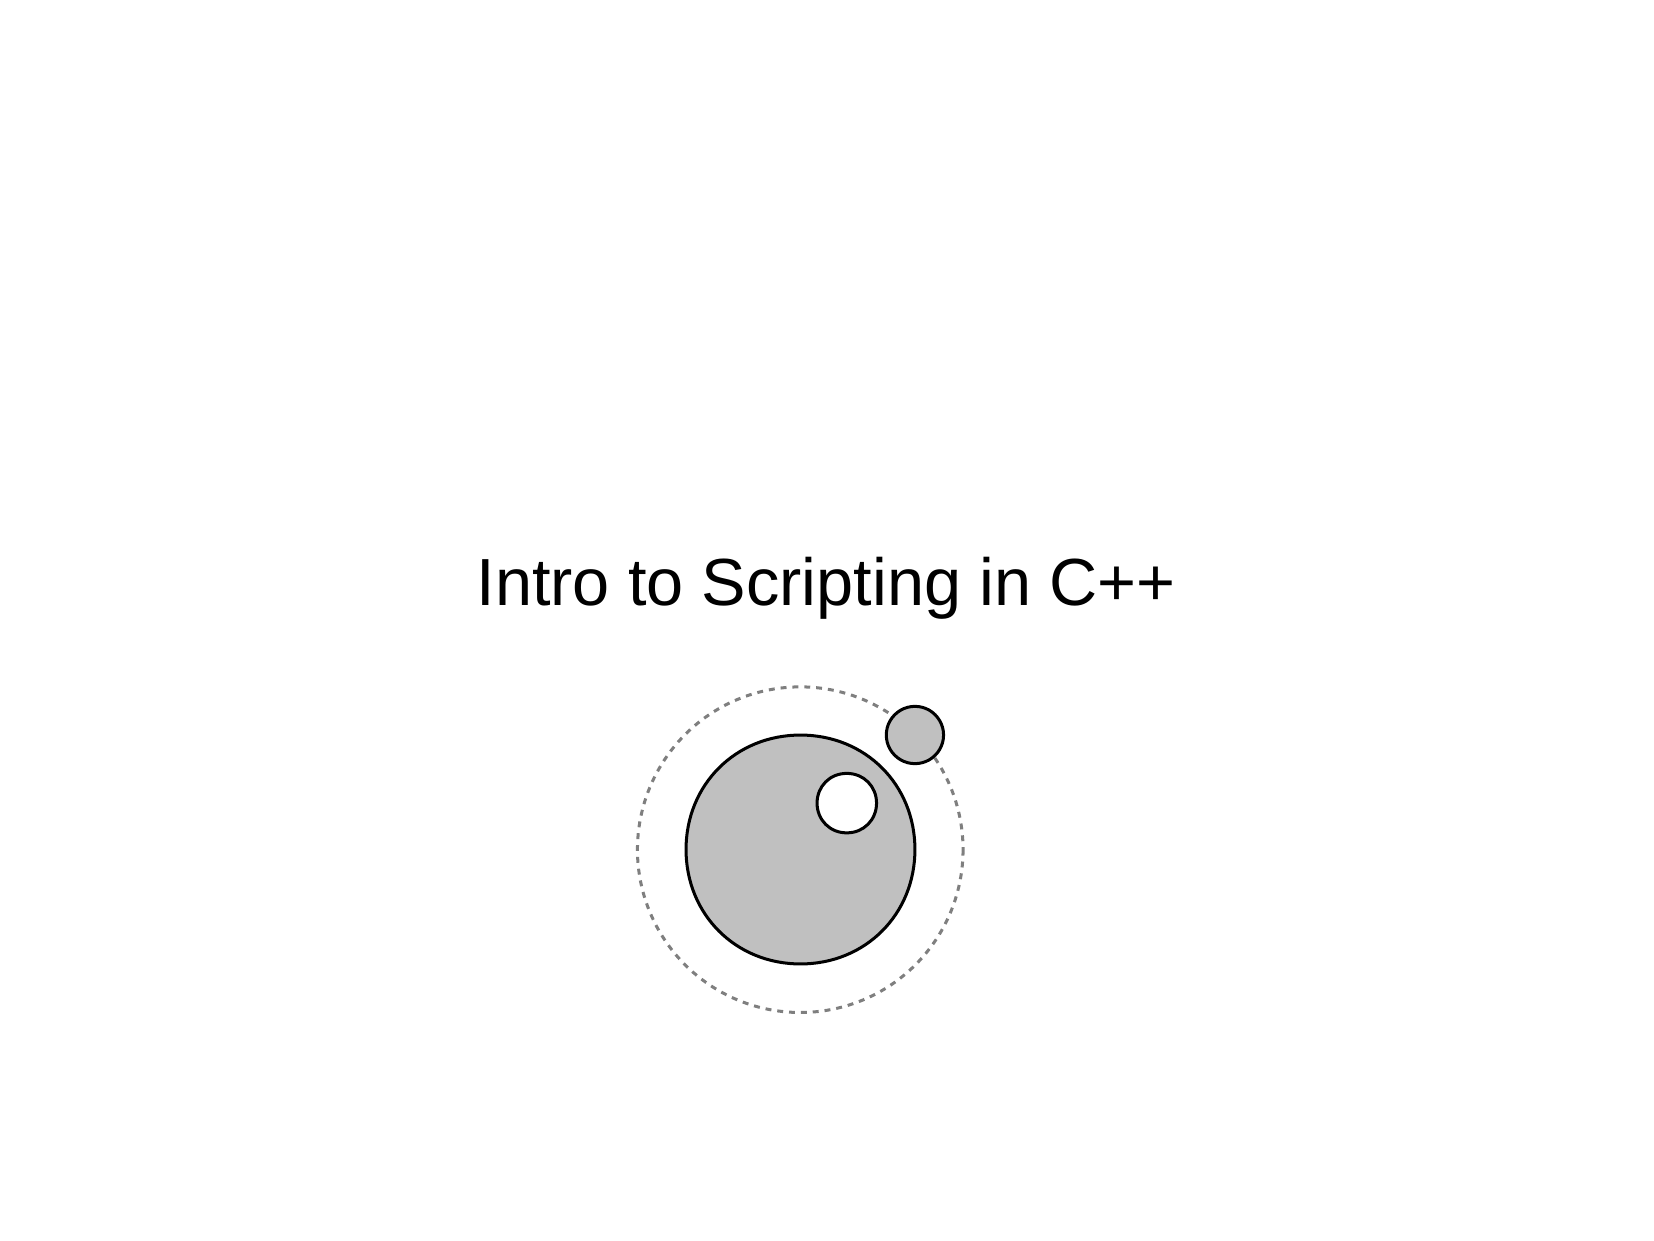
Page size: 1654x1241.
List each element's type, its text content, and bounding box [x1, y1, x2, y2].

subtitle Intro to Scripting in C++ [82, 62, 1571, 1102]
text_box [886, 706, 944, 764]
text_box [686, 735, 915, 964]
